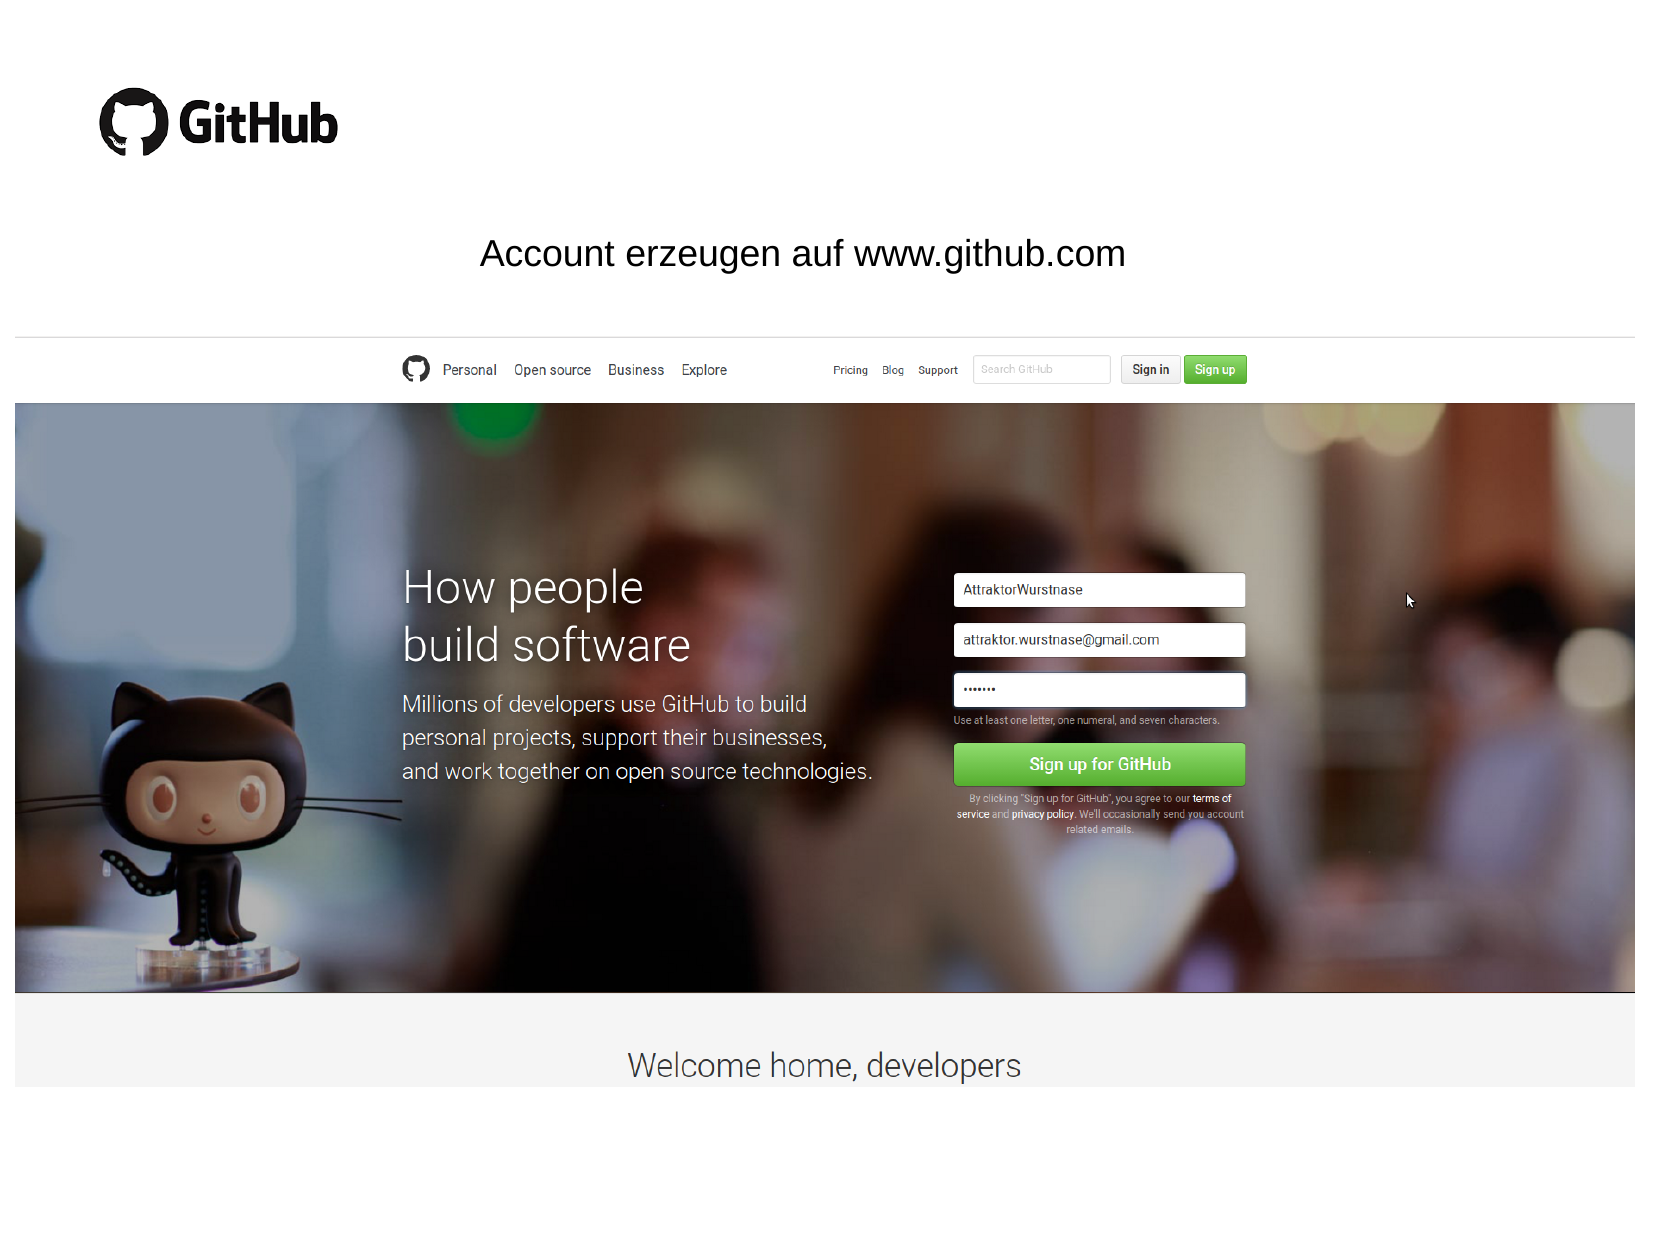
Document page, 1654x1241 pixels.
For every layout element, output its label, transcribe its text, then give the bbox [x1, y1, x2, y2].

text_box Account erzeugen auf www.github.com [465, 225, 1142, 282]
picture [60, 63, 376, 181]
picture [15, 336, 1636, 1087]
